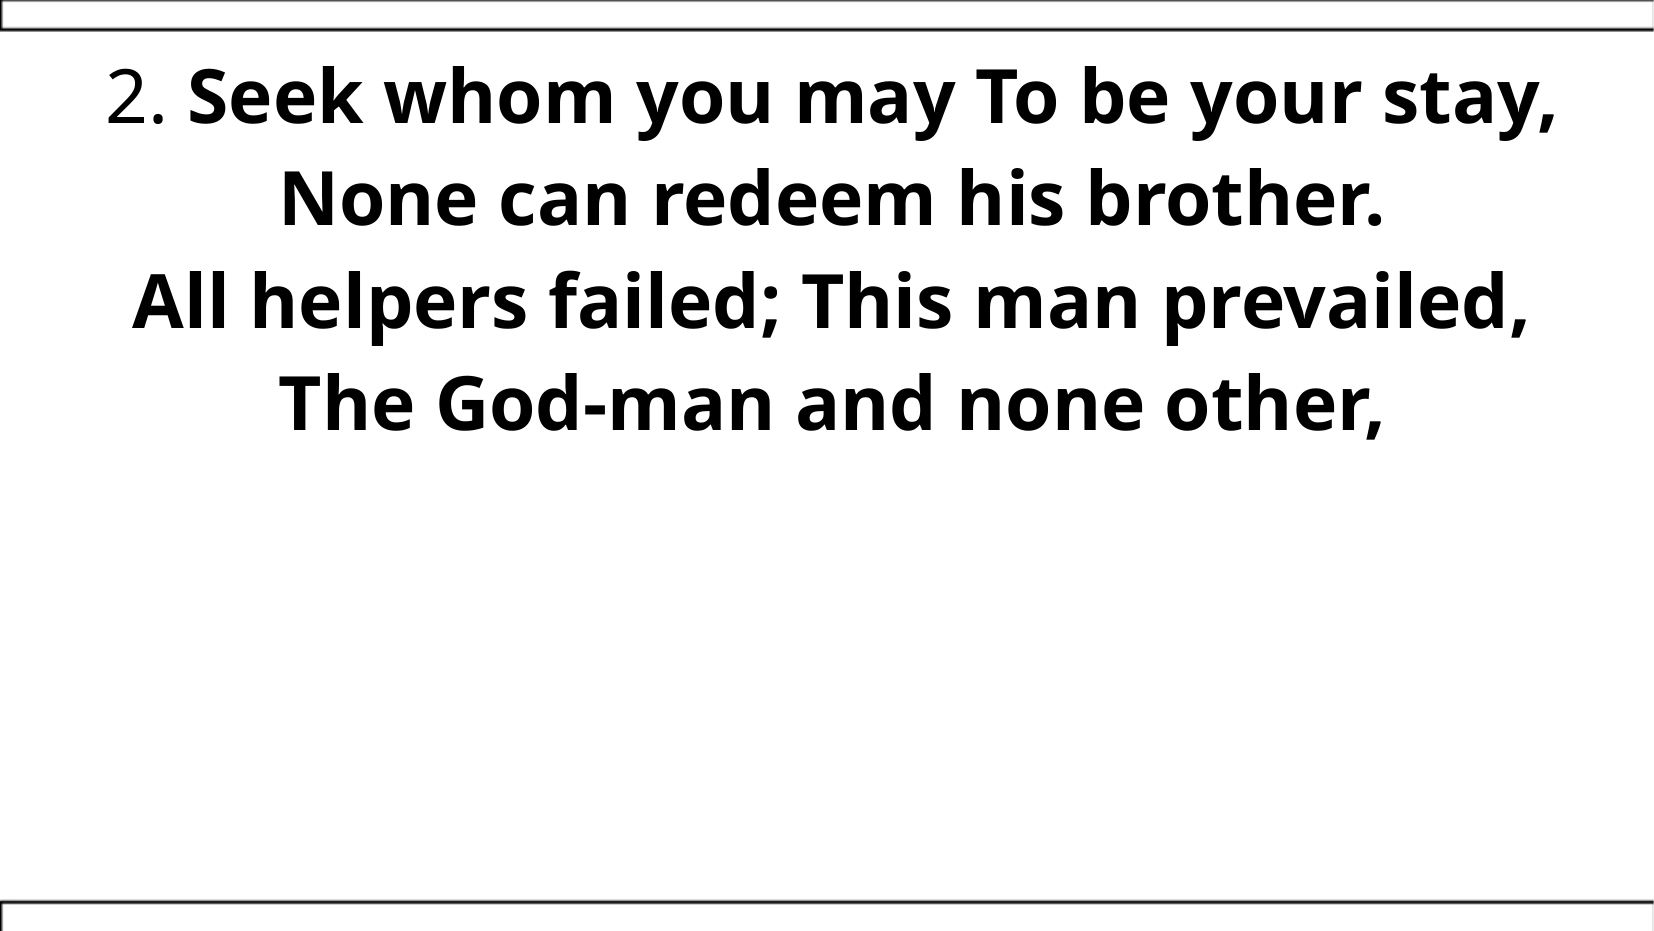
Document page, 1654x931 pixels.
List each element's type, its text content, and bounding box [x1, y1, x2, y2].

text_box 2. Seek whom you may To be your stay, None can redeem his brother. All helpers failed; This man prevailed, The God-man and none other, [75, 35, 1591, 451]
picture [0, 0, 1654, 931]
